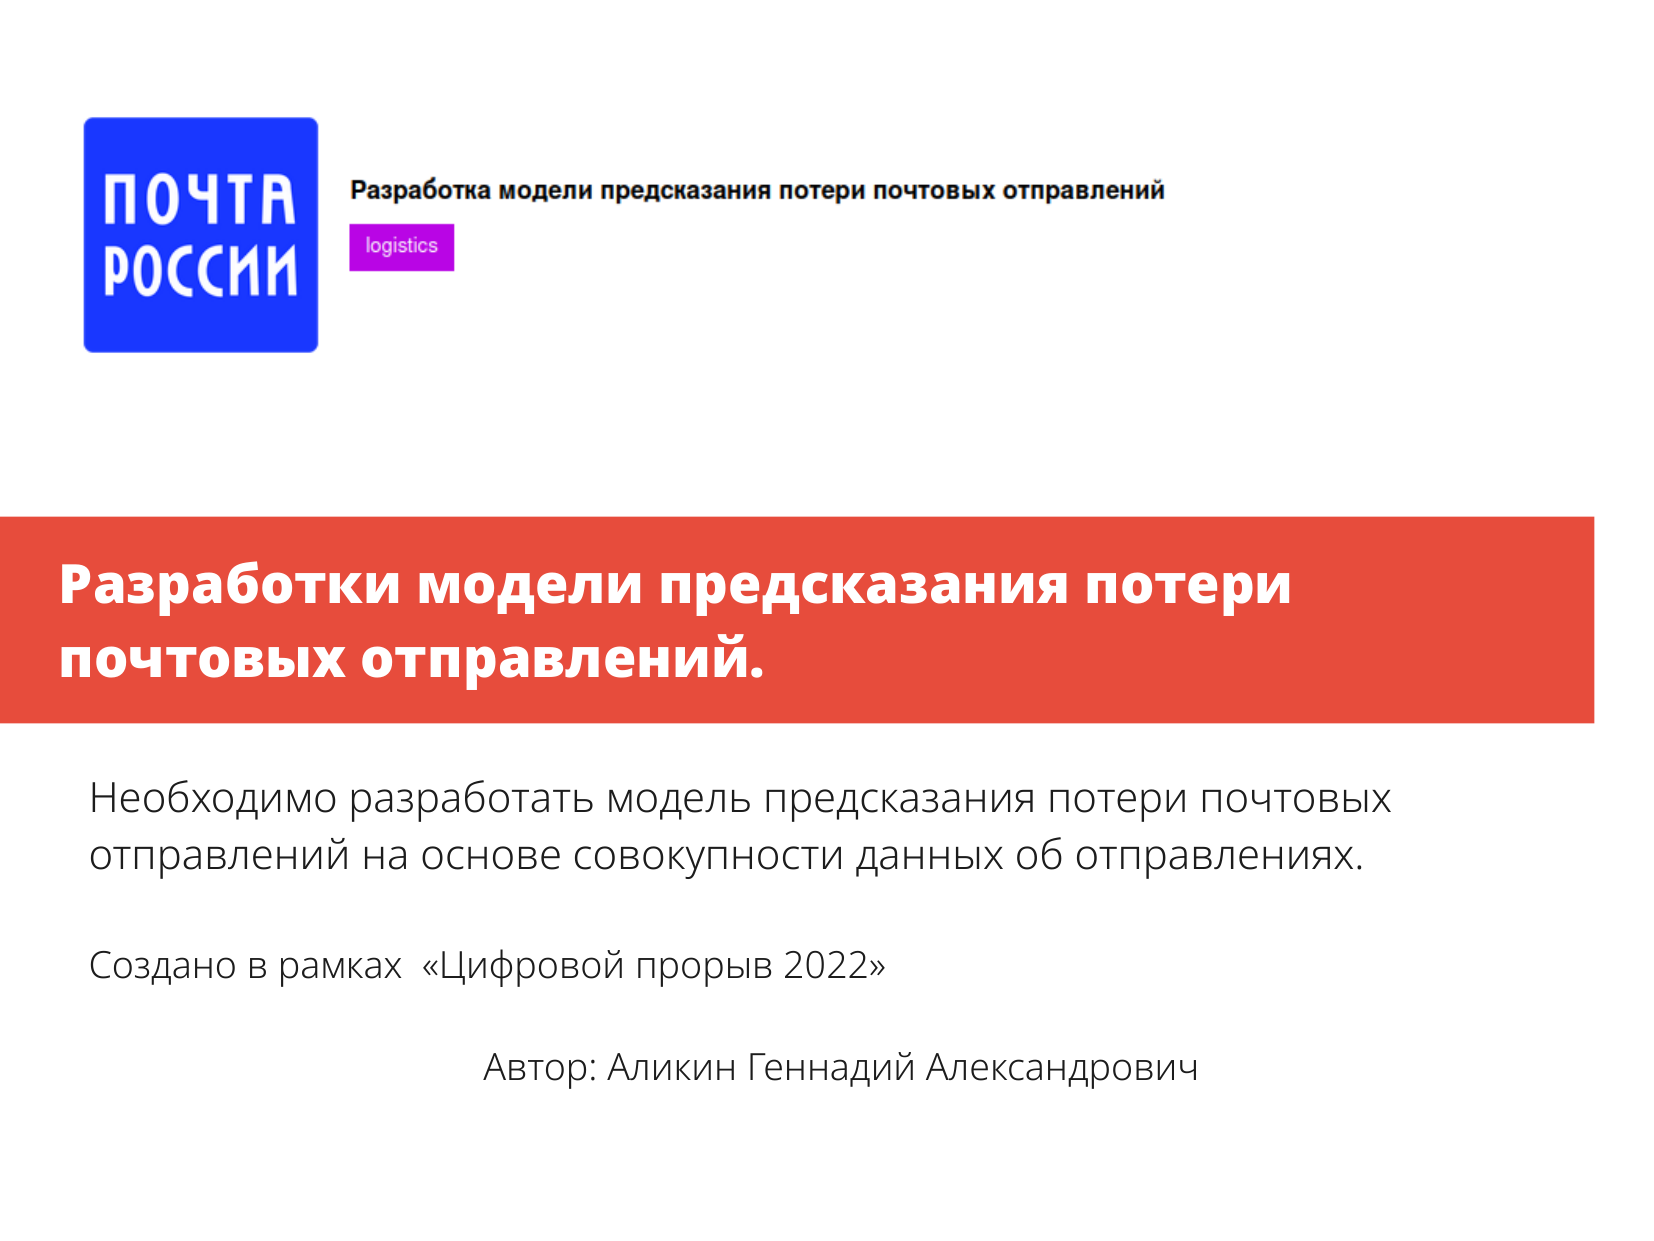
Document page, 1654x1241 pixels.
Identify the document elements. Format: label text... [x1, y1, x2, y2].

subtitle Необходимо разработать модель предсказания потери почтовых отправлений на основе совокупности данных об отправлениях. Создано в рамках «Цифровой прорыв 2022» Автор: Аликин Геннадий Александрович [88, 767, 1595, 1182]
title Разработки модели предсказания потери почтовых отправлений. [59, 546, 1595, 694]
picture [59, 94, 1605, 364]
